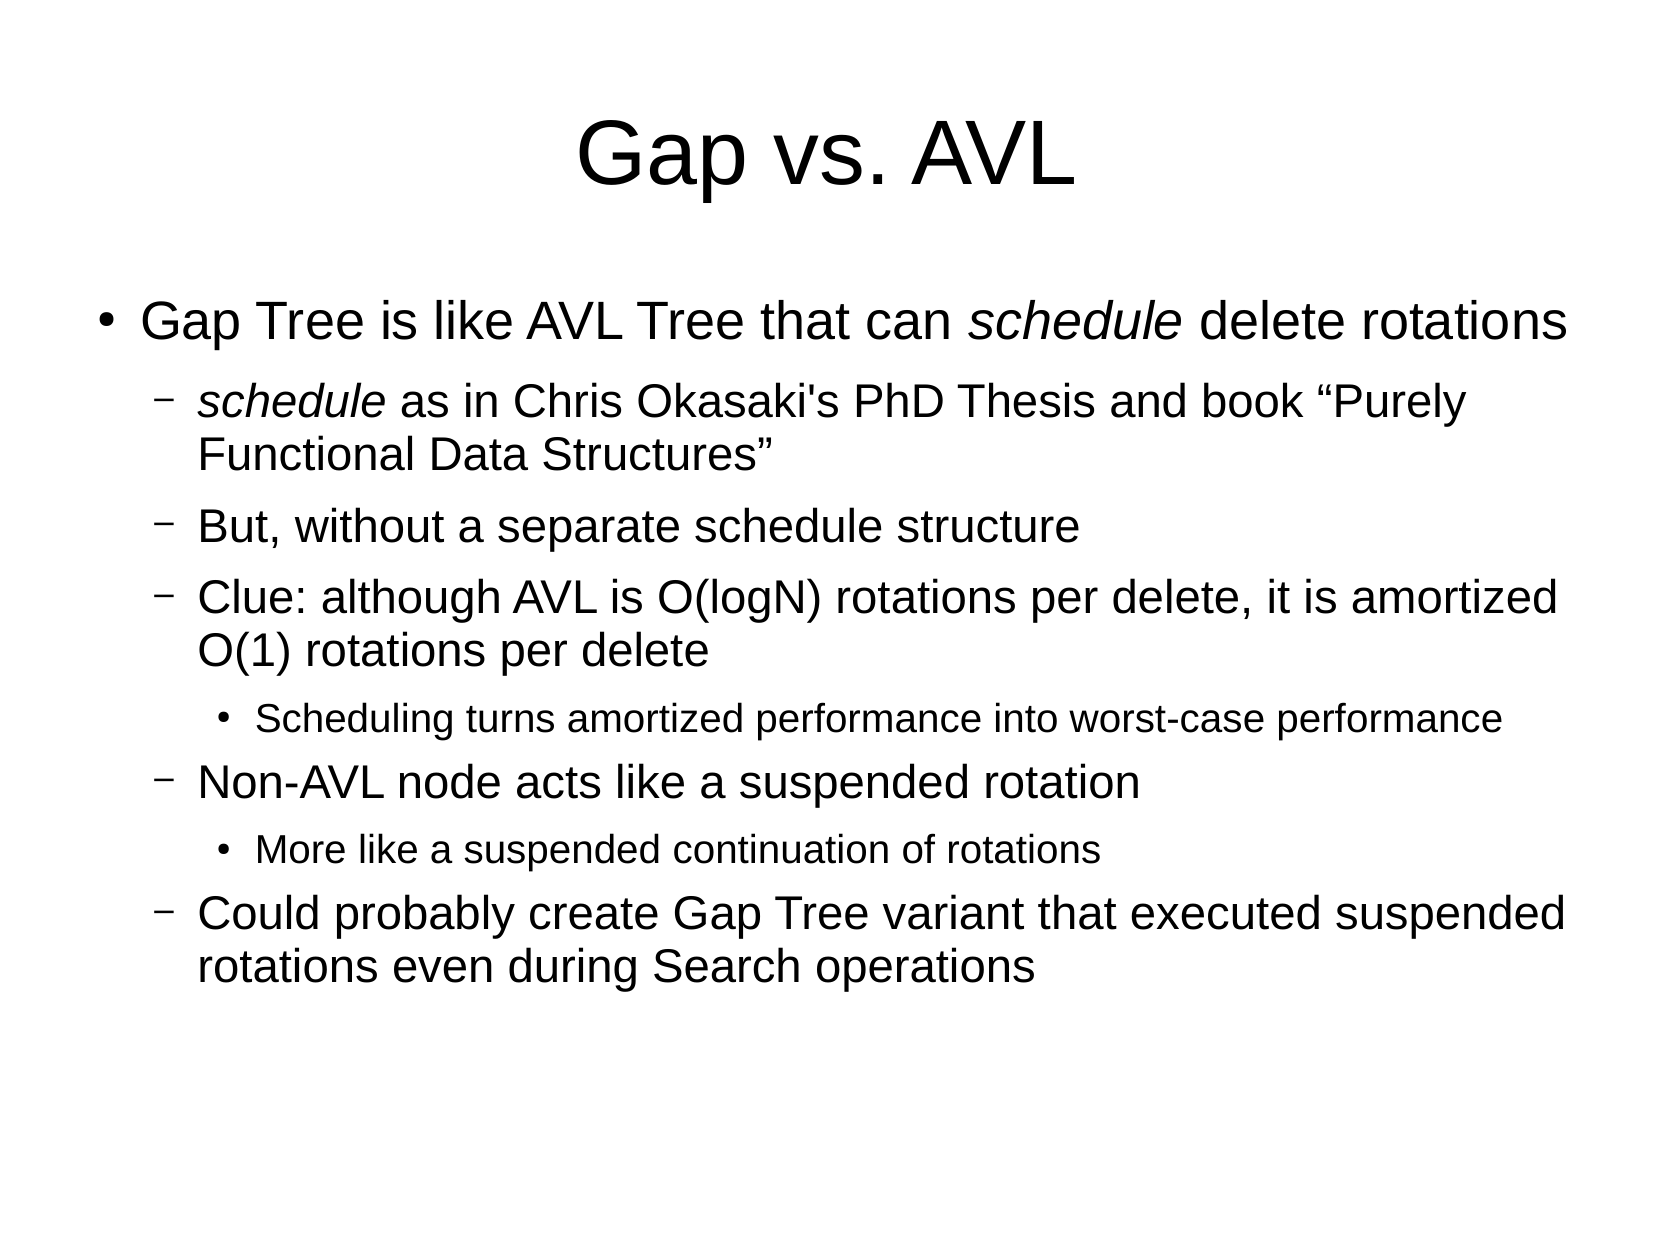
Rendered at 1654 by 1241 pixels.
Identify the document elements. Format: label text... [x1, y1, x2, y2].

title Gap vs. AVL [82, 49, 1571, 257]
list Gap Tree is like AVL Tree that can schedule delete rotations schedule as in Chris Okasaki's PhD Thesis and book “Purely Functional Data Structures” But, without a separate schedule structure Clue: although AVL is O(logN) rotations per delete, it is amortized O(1) rotations per delete Scheduling turns amortized performance into worst-case performance Non-AVL node acts like a suspended rotation More like a suspended continuation of rotations Could probably create Gap Tree variant that executed suspended rotations even during Search operations [82, 290, 1571, 1010]
